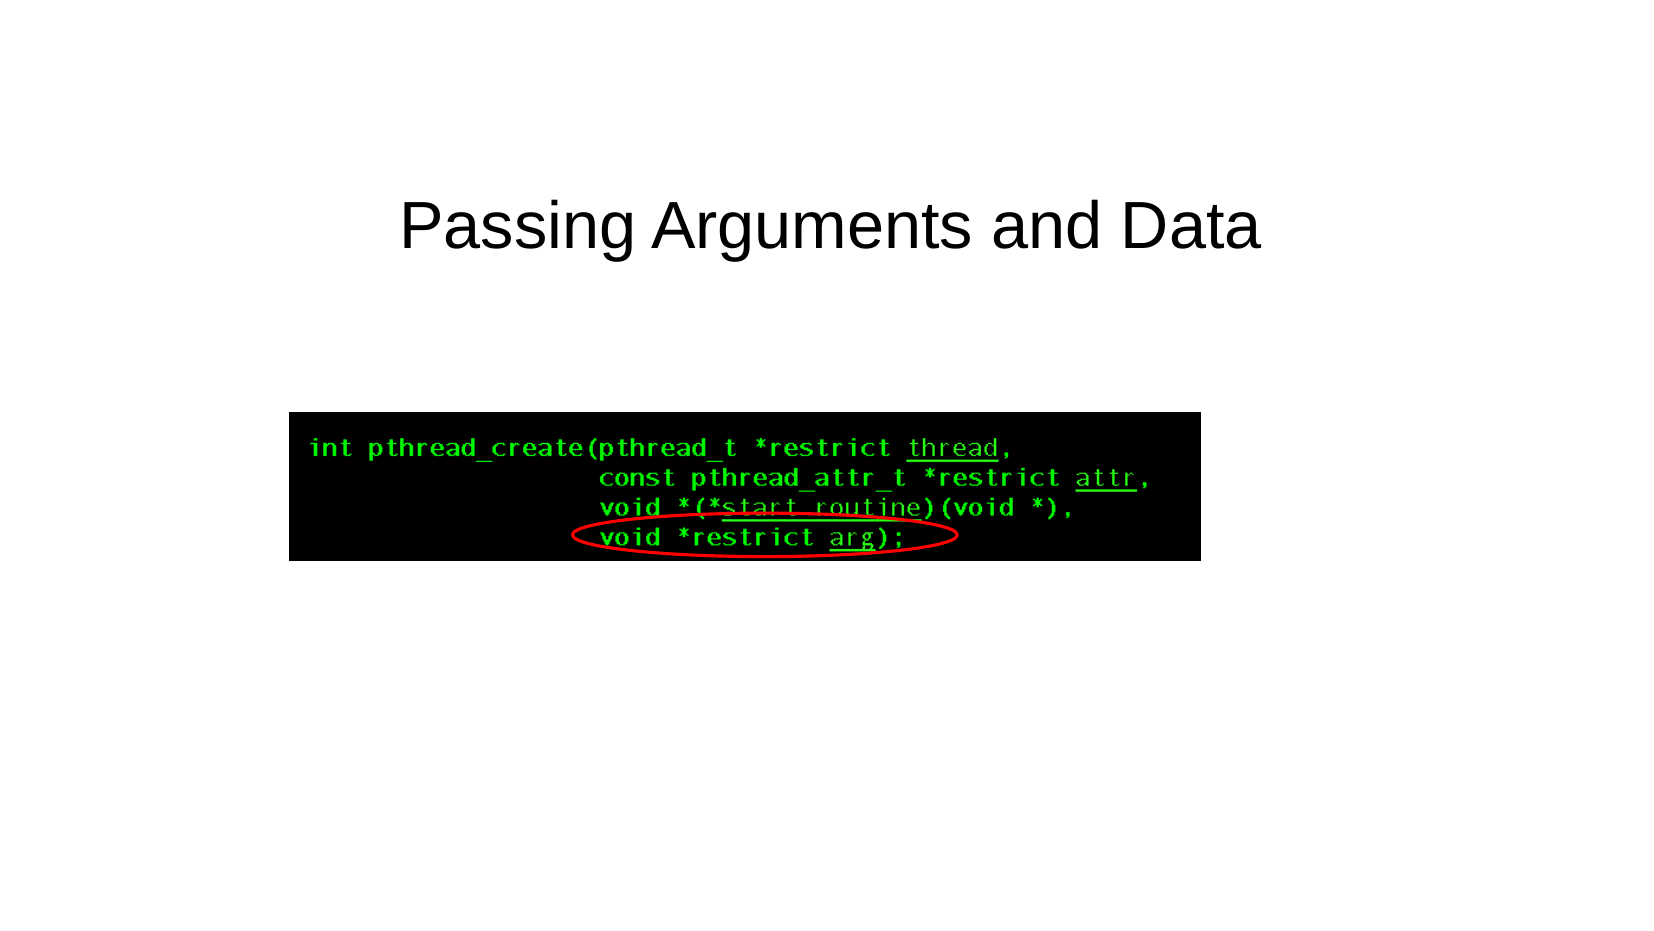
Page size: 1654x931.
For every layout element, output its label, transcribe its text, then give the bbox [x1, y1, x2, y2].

picture [289, 412, 1201, 561]
subtitle Passing Arguments and Data [86, 75, 1576, 376]
